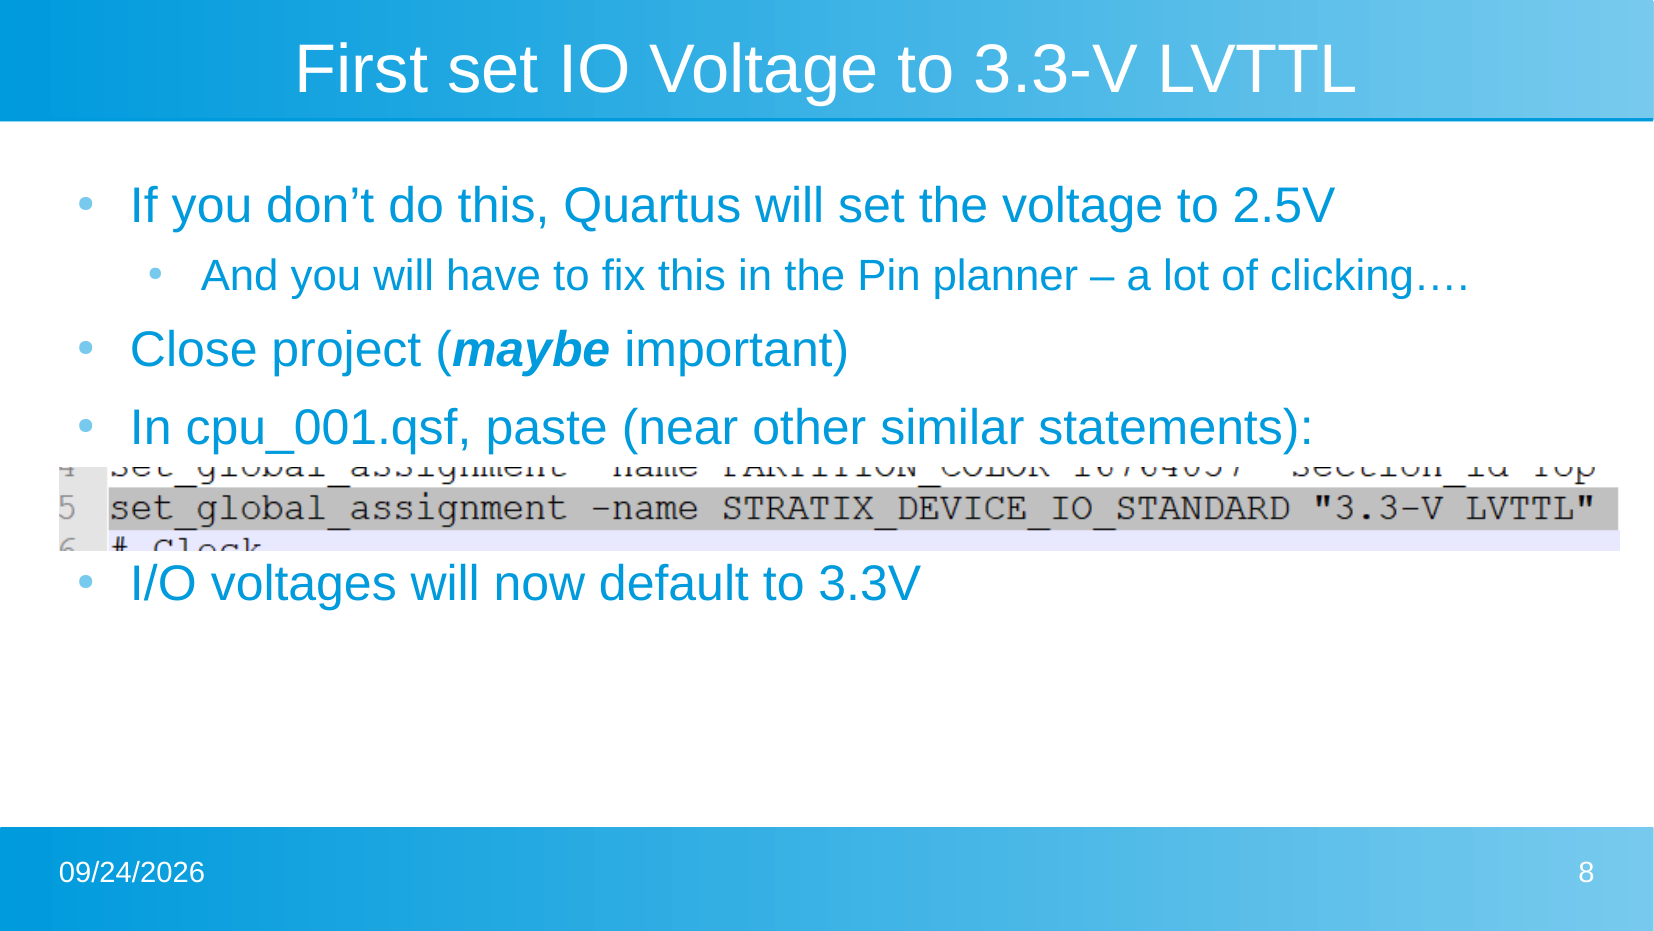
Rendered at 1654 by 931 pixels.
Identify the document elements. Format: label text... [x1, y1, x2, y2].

list If you don’t do this, Quartus will set the voltage to 2.5V And you will have to fix this in the Pin planner – a lot of clicking…. Close project (maybe important) In cpu_001.qsf, paste (near other similar statements): I/O voltages will now default to 3.3V [59, 551, 1595, 768]
title First set IO Voltage to 3.3-V LVTTL [59, 29, 1595, 108]
list If you don’t do this, Quartus will set the voltage to 2.5V And you will have to fix this in the Pin planner – a lot of clicking…. Close project (maybe important) In cpu_001.qsf, paste (near other similar statements): I/O voltages will now default to 3.3V [59, 177, 1595, 467]
picture [59, 467, 1620, 551]
